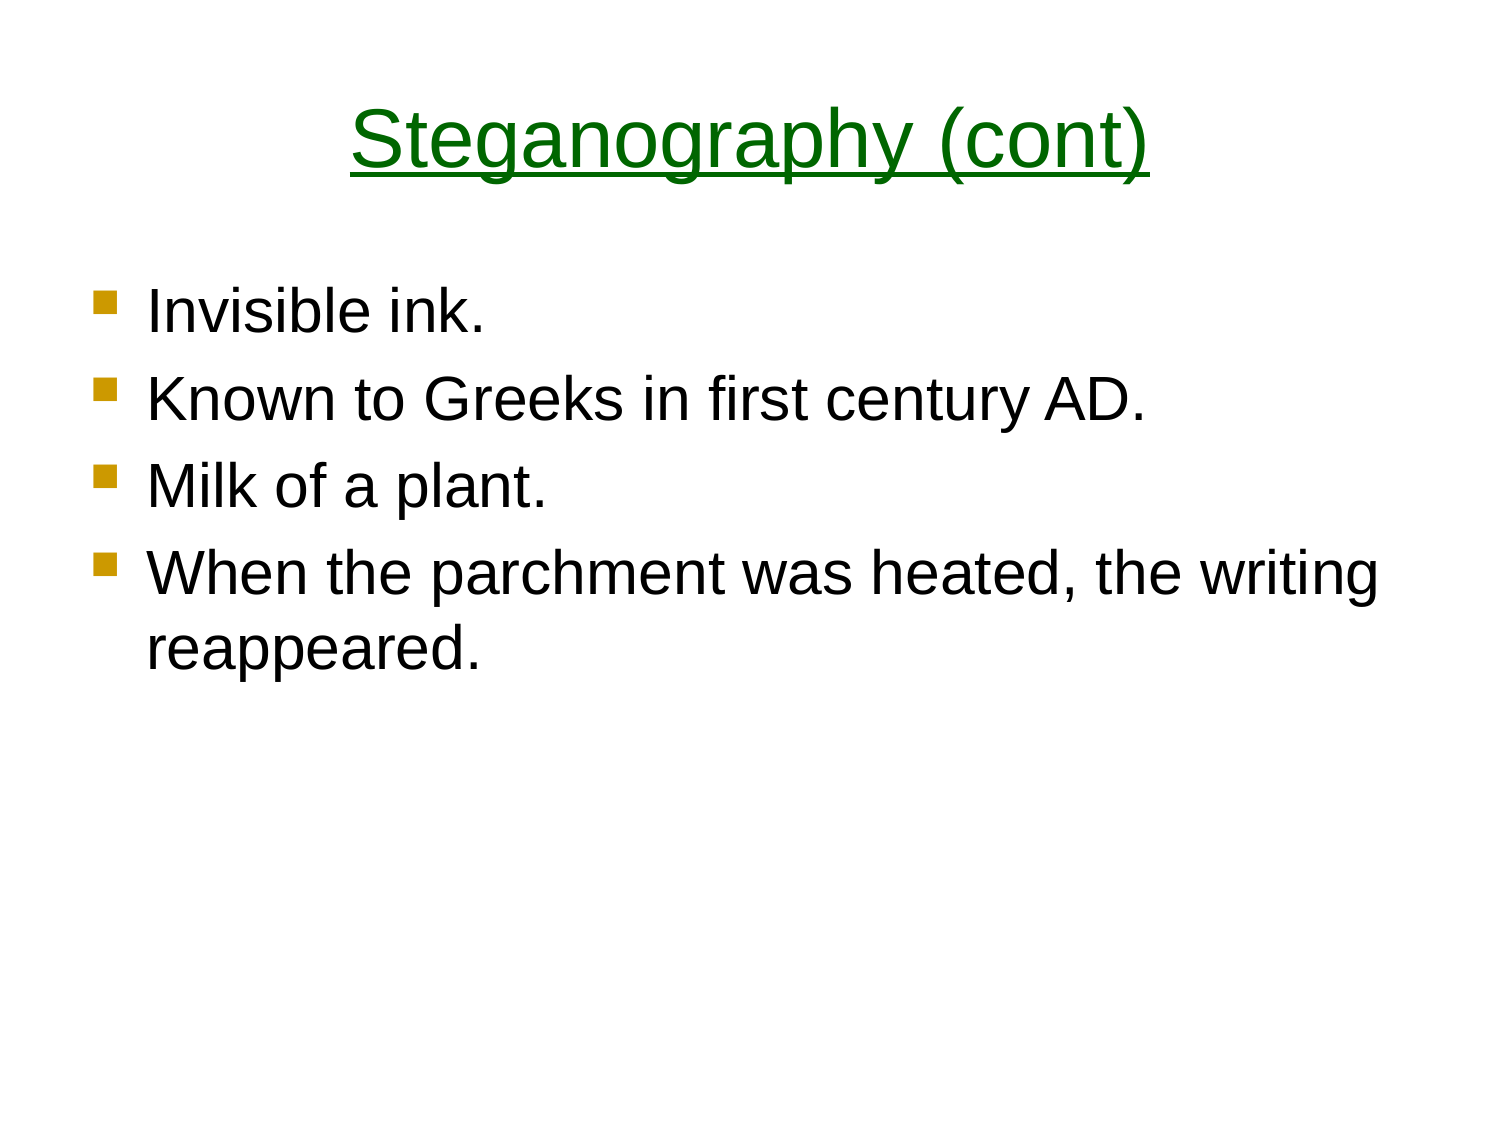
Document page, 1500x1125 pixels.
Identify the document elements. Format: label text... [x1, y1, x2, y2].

title Steganography (cont) [75, 88, 1425, 190]
list Invisible ink. Known to Greeks in first century AD. Milk of a plant. When the parchment was heated, the writing reappeared. [75, 262, 1425, 1006]
